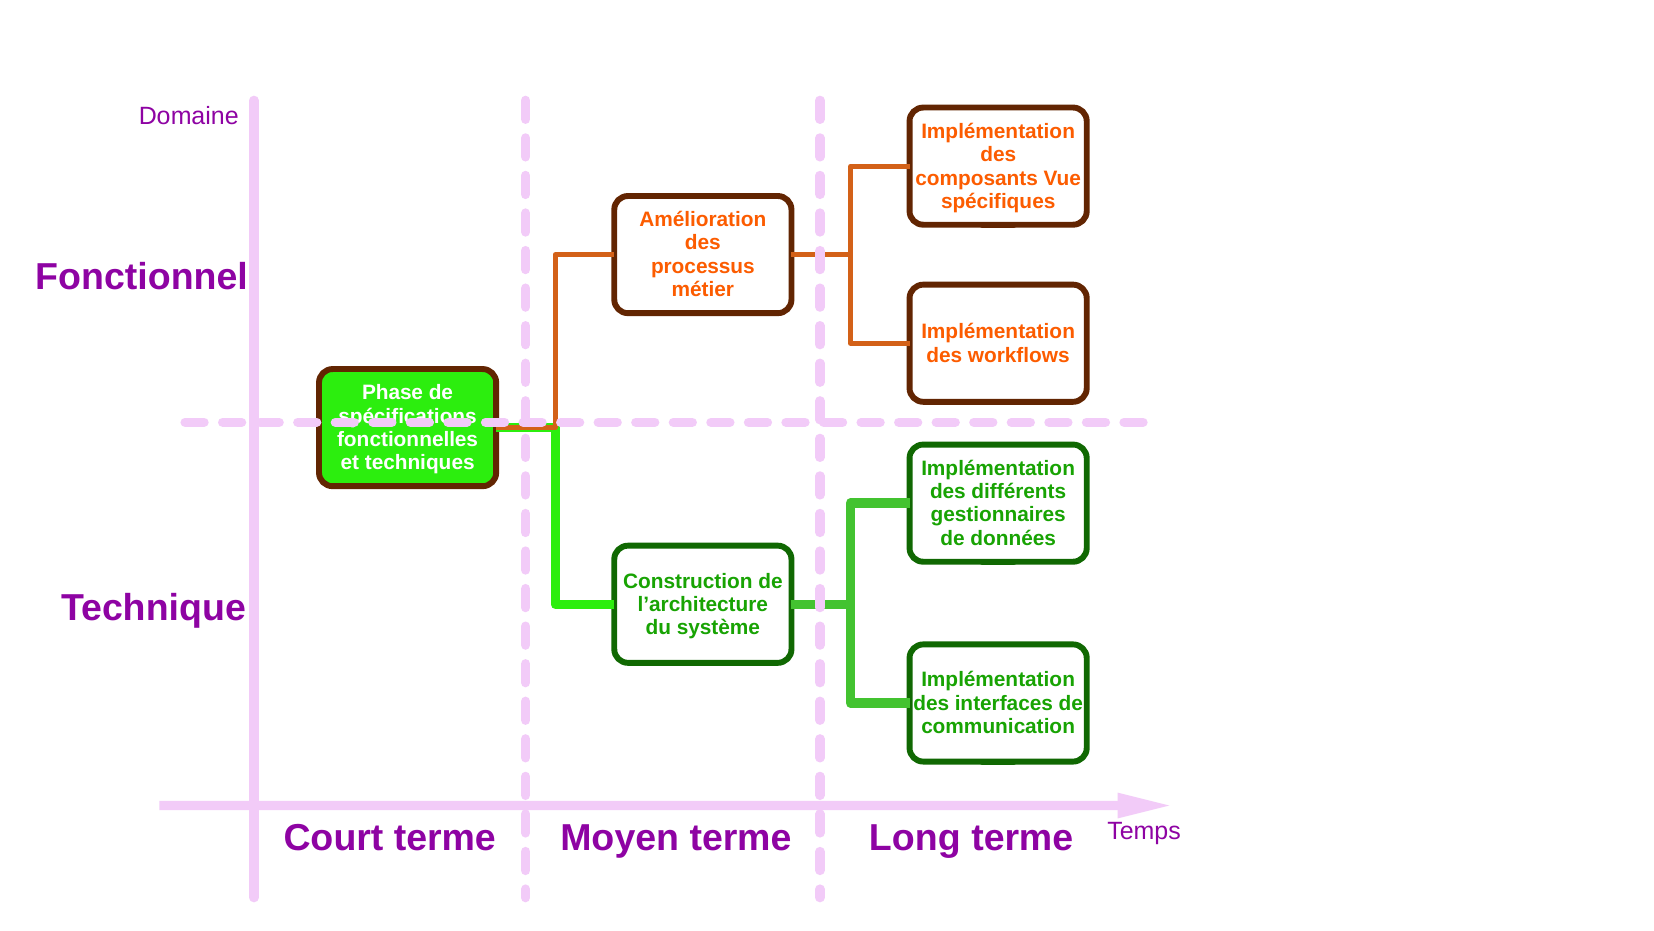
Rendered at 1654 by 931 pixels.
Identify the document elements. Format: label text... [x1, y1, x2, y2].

text_box Long terme [819, 811, 1123, 908]
text_box Amélioration des processus métier [614, 196, 792, 314]
text_box Implémentation des workflows [909, 284, 1087, 402]
text_box Domaine [124, 94, 361, 138]
text_box Court terme [253, 811, 525, 908]
text_box Implémentation des différents gestionnaires de données [909, 444, 1087, 562]
text_box Implémentation des interfaces de communication [909, 644, 1087, 762]
text_box Phase de spécifications fonctionnelles et techniques [319, 369, 497, 487]
text_box Temps [1092, 809, 1329, 852]
text_box Construction de l’architecture du système [614, 545, 792, 663]
text_box Implémentation des composants Vue spécifiques [909, 107, 1087, 225]
text_box Fonctionnel [5, 248, 278, 347]
text_box Moyen terme [525, 811, 819, 908]
text_box Technique [17, 578, 290, 678]
